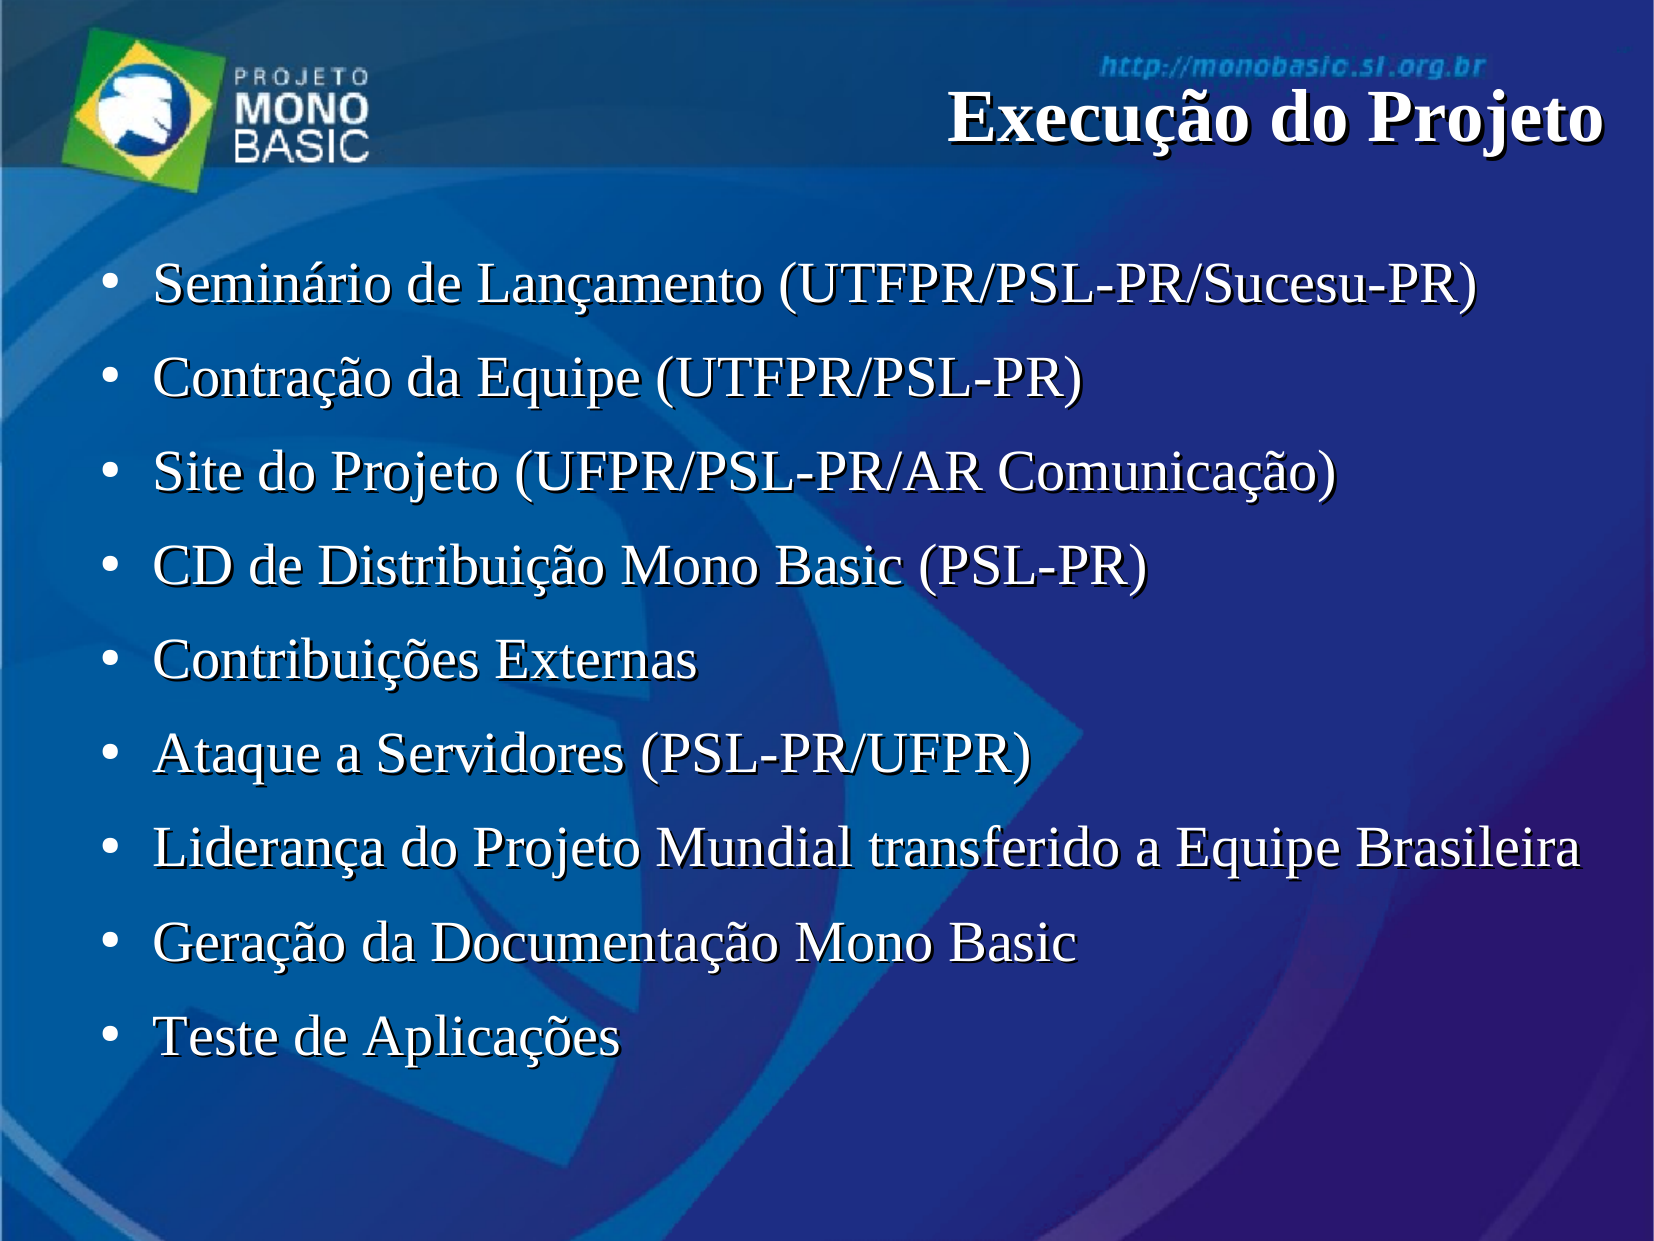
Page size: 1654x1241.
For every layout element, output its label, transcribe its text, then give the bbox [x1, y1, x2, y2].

title Execução do Projeto [222, 43, 1606, 191]
picture [0, 0, 1654, 1241]
list Seminário de Lançamento (UTFPR/PSL-PR/Sucesu-PR) Contração da Equipe (UTFPR/PSL-PR) Site do Projeto (UFPR/PSL-PR/AR Comunicação) CD de Distribuição Mono Basic (PSL-PR) Contribuições Externas Ataque a Servidores (PSL-PR/UFPR) Liderança do Projeto Mundial transferido a Equipe Brasileira Geração da Documentação Mono Basic Teste de Aplicações [64, 250, 1627, 1122]
